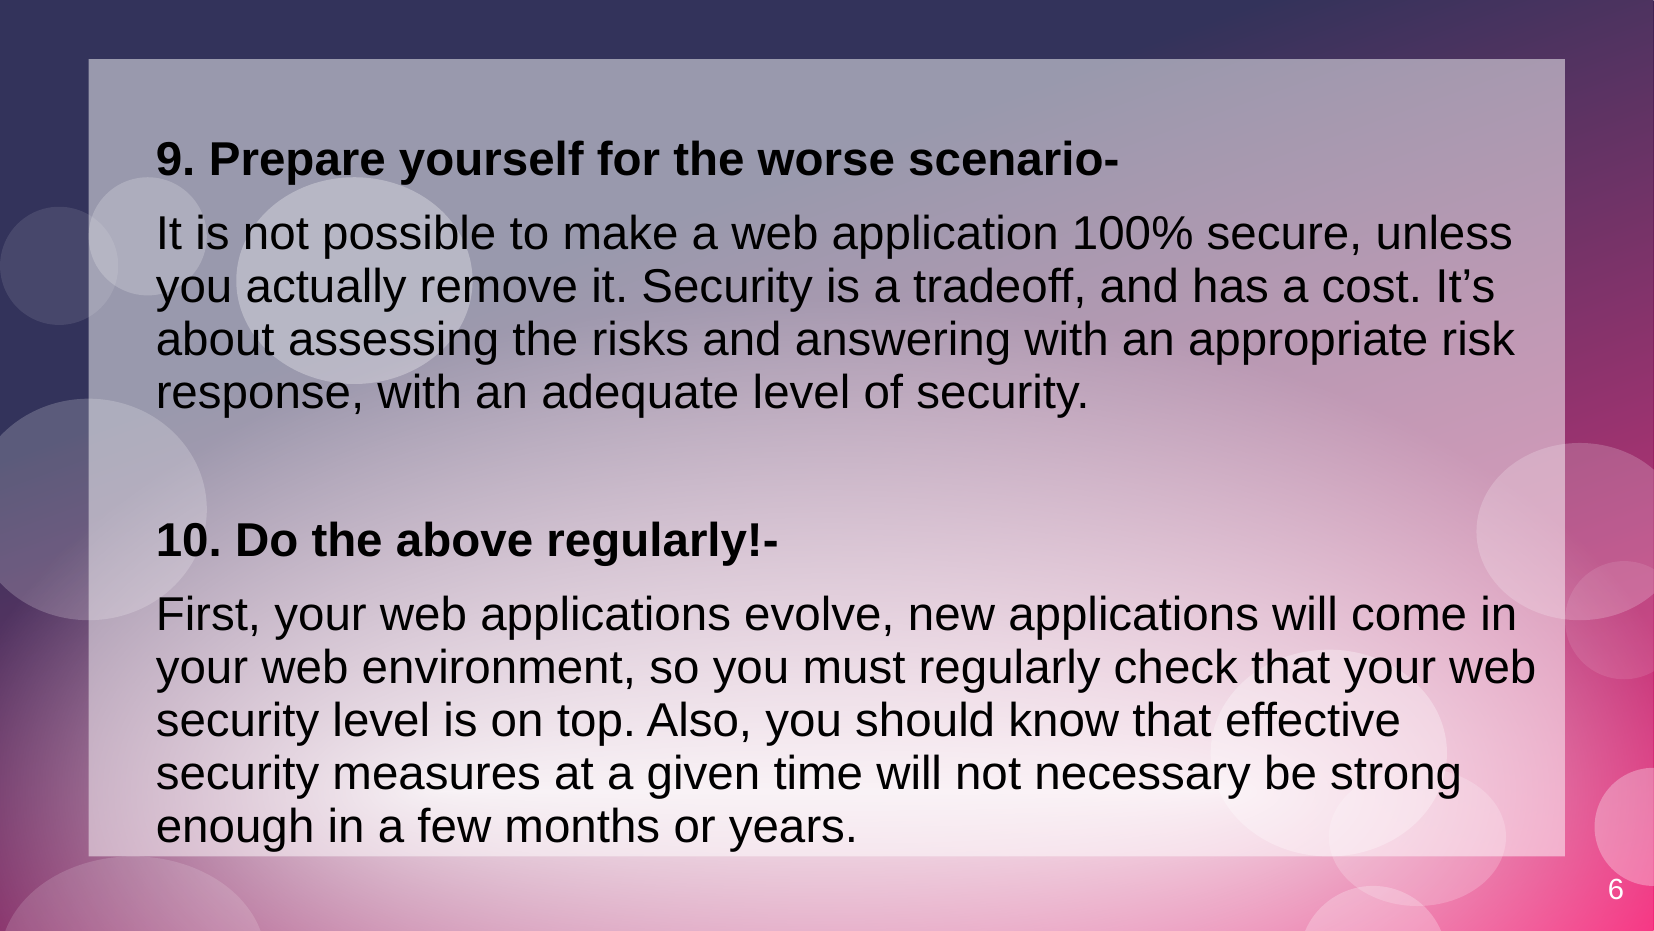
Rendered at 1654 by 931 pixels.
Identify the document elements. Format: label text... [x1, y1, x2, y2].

list 9. Prepare yourself for the worse scenario- It is not possible to make a web application 100% secure, unless you actually remove it. Security is a tradeoff, and has a cost. It’s about assessing the risks and answering with an appropriate risk response, with an adequate level of security. 10. Do the above regularly!- First, your web applications evolve, new applications will come in your web environment, so you must regularly check that your web security level is on top. Also, you should know that effective security measures at a given time will not necessary be strong enough in a few months or years. [88, 59, 1565, 857]
